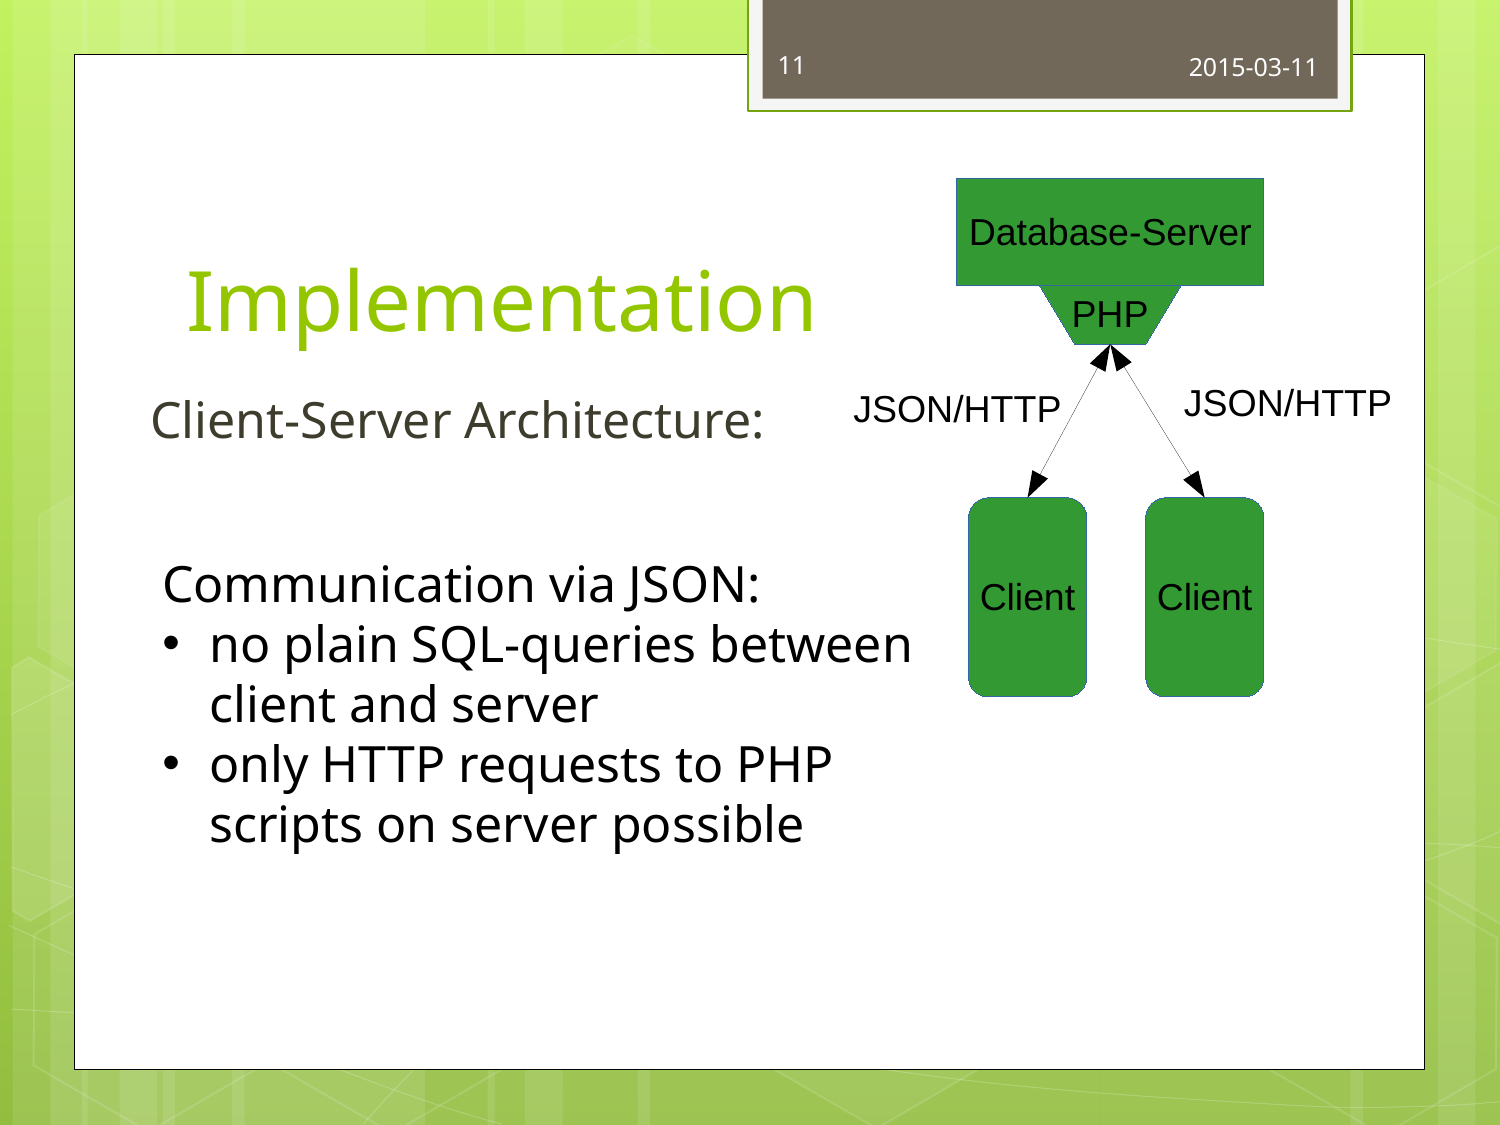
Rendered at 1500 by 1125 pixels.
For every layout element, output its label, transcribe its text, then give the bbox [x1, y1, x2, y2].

slide_number <number> [762, 36, 982, 97]
text_box Communication via JSON: no plain SQL-queries between client and server only HTTP requests to PHP scripts on server possible [147, 544, 975, 905]
text_box JSON/HTTP [838, 381, 1087, 432]
title Implementation [171, 168, 1324, 357]
text_box Client [1145, 497, 1264, 697]
list Client-Server Architecture: [123, 381, 1283, 957]
slide_number 2015-03-11 [983, 36, 1334, 97]
text_box JSON/HTTP [1169, 375, 1418, 426]
text_box Client [968, 497, 1087, 697]
text_box PHP [1039, 285, 1182, 345]
text_box Database-Server [956, 178, 1264, 286]
